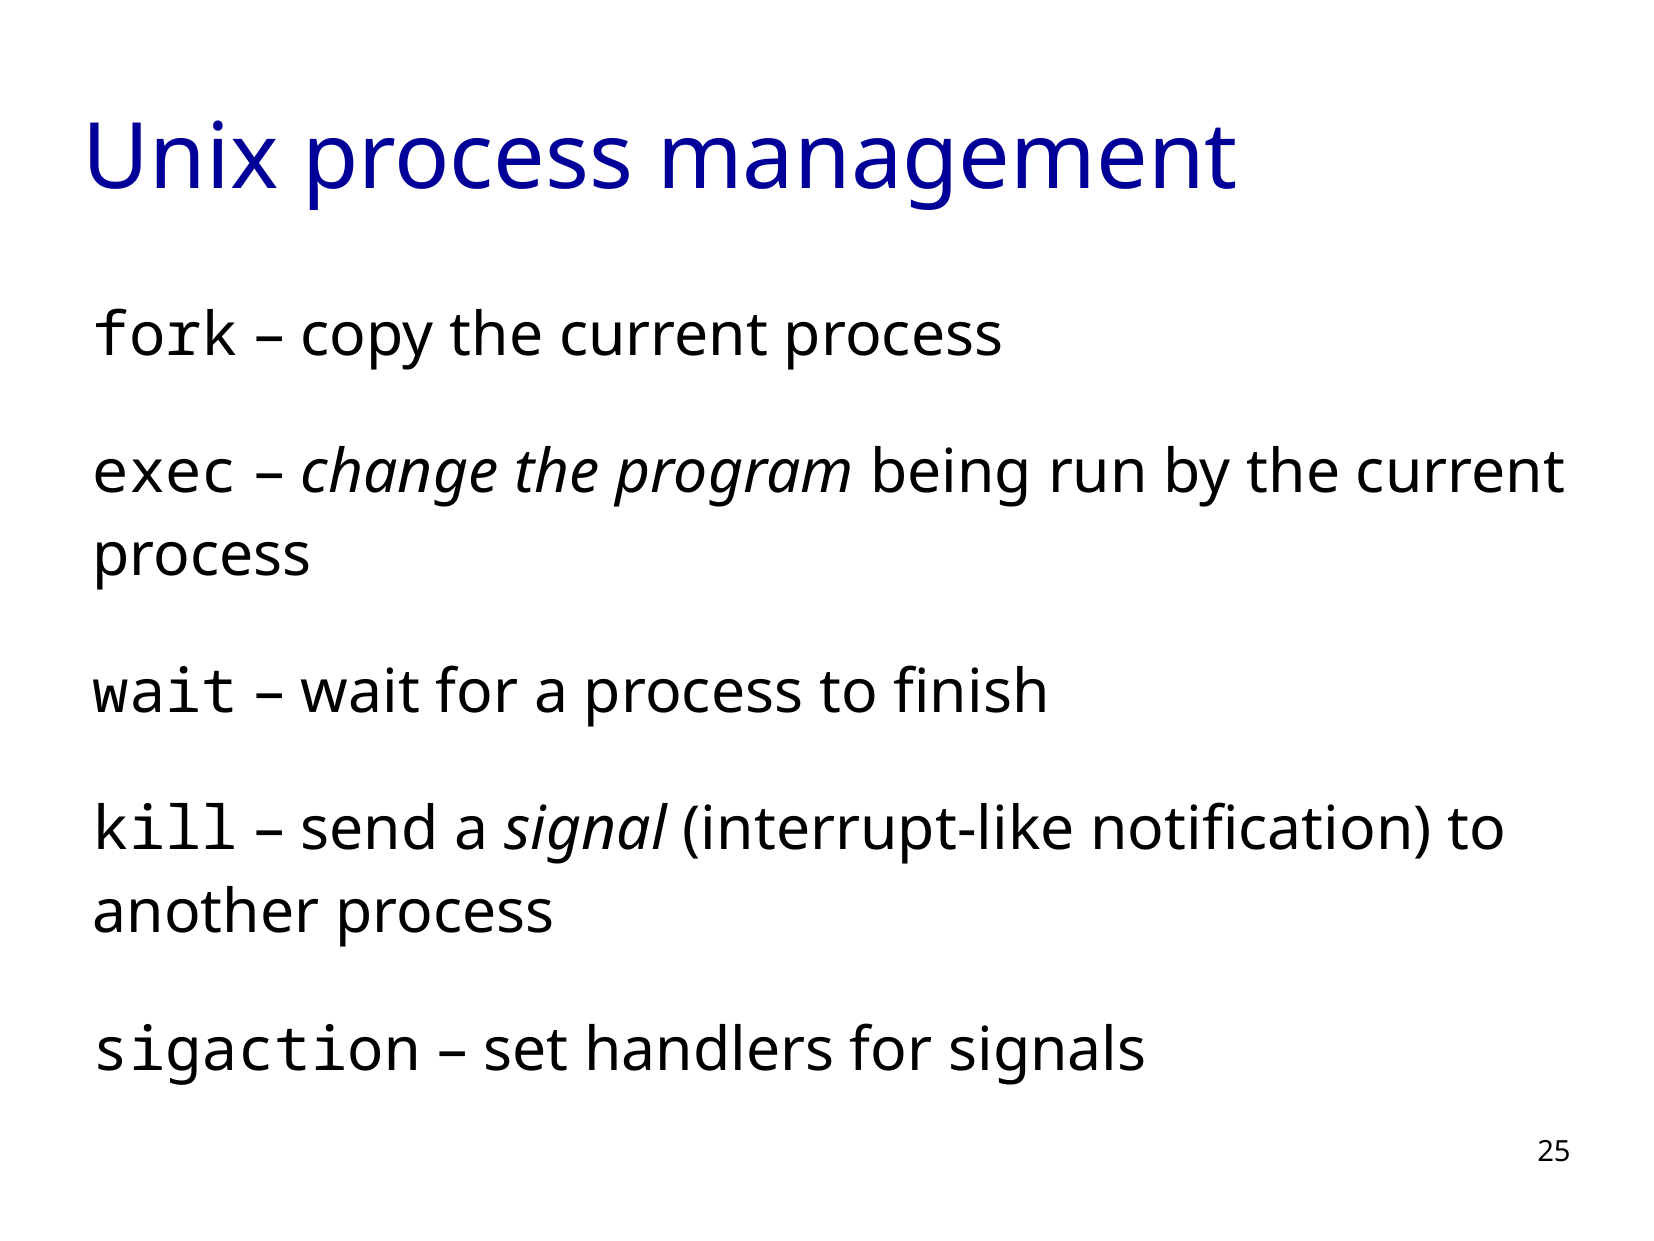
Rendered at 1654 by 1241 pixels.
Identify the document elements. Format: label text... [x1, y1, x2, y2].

list fork – copy the current process exec – change the program being run by the current process wait – wait for a process to finish kill – send a signal (interrupt-like notification) to another process sigaction – set handlers for signals [60, 290, 1571, 1096]
title Unix process management [82, 49, 1571, 257]
